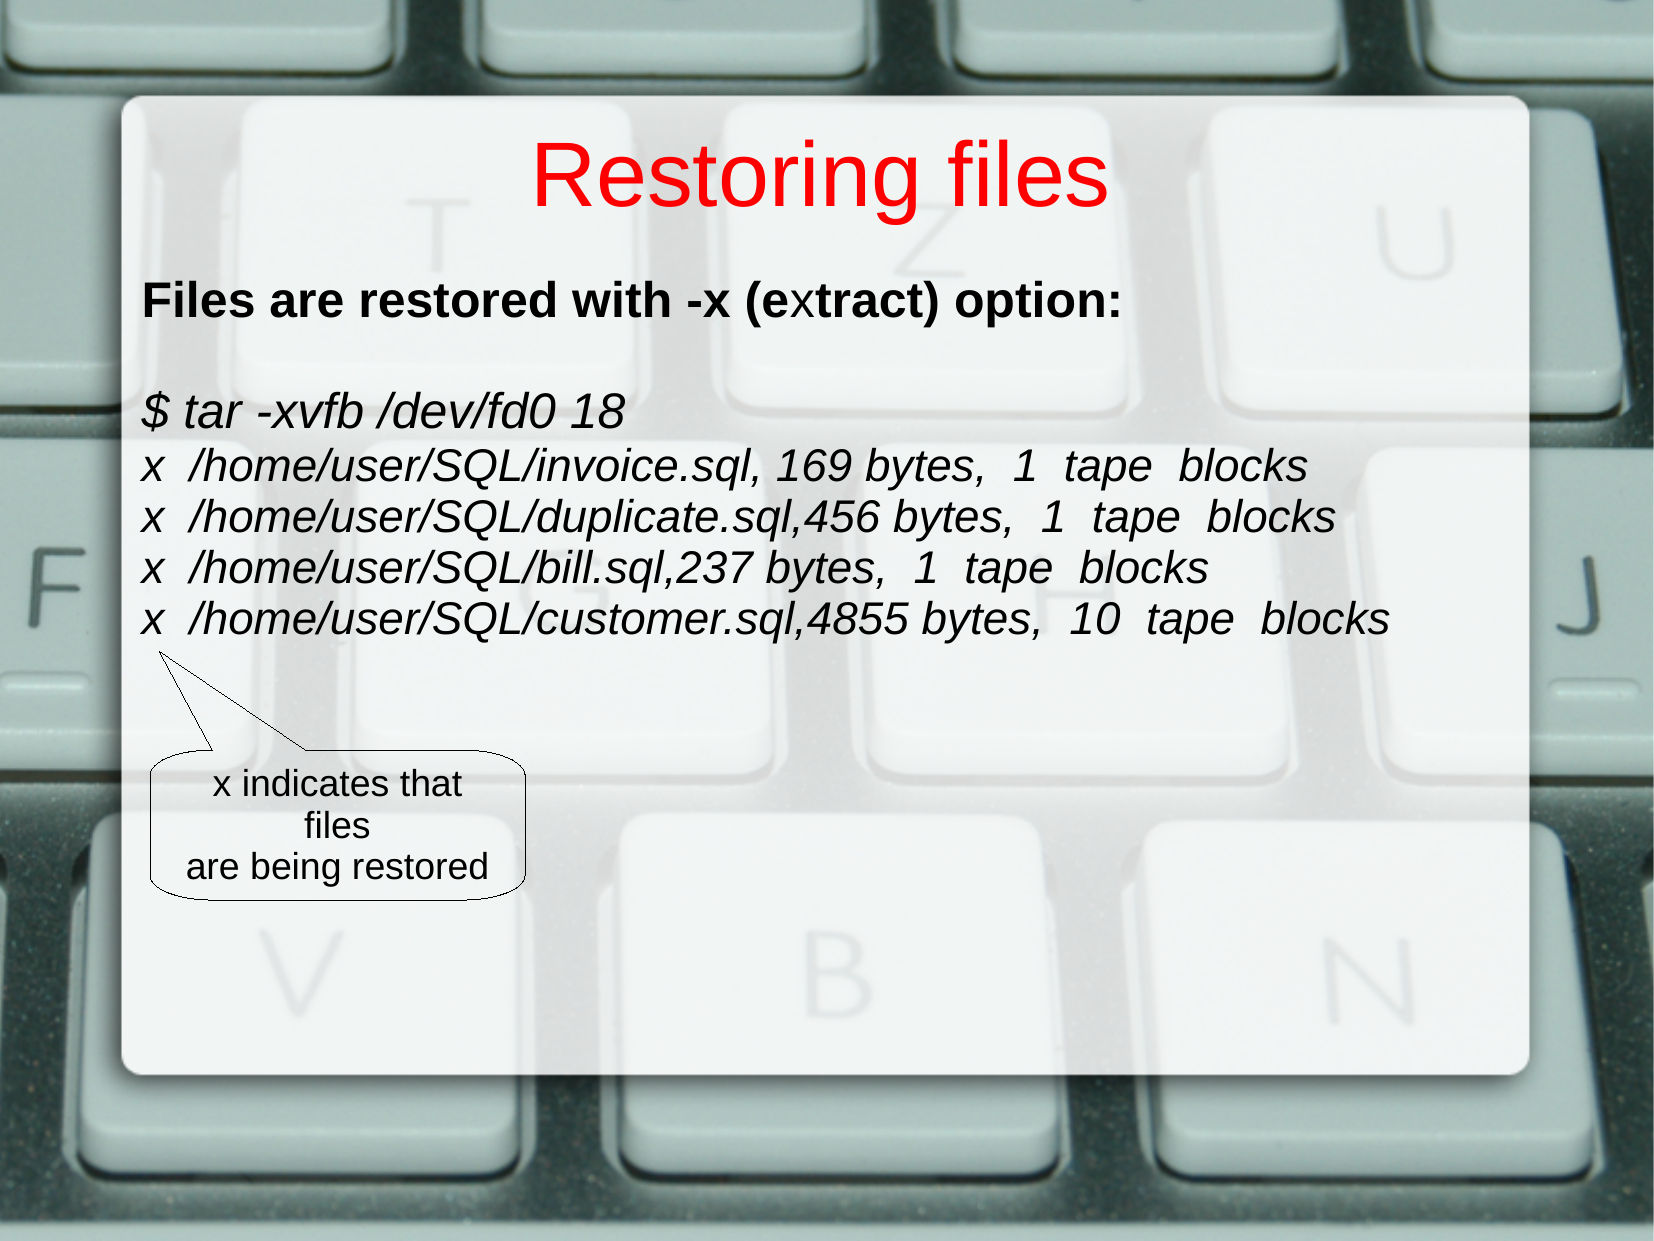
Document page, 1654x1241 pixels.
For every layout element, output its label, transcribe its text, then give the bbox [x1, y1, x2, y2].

text_box x indicates that files are being restored [150, 651, 526, 901]
subtitle Files are restored with -x (extract) option: $ tar -xvfb /dev/fd0 18 x /home/user/SQL/invoice.sql, 169 bytes, 1 tape blocks x /home/user/SQL/duplicate.sql,456 bytes, 1 tape blocks x /home/user/SQL/bill.sql,237 bytes, 1 tape blocks x /home/user/SQL/customer.sql,4855 bytes, 10 tape blocks [141, 256, 1501, 1051]
picture [0, 0, 1654, 1241]
title Restoring files [135, 123, 1506, 227]
